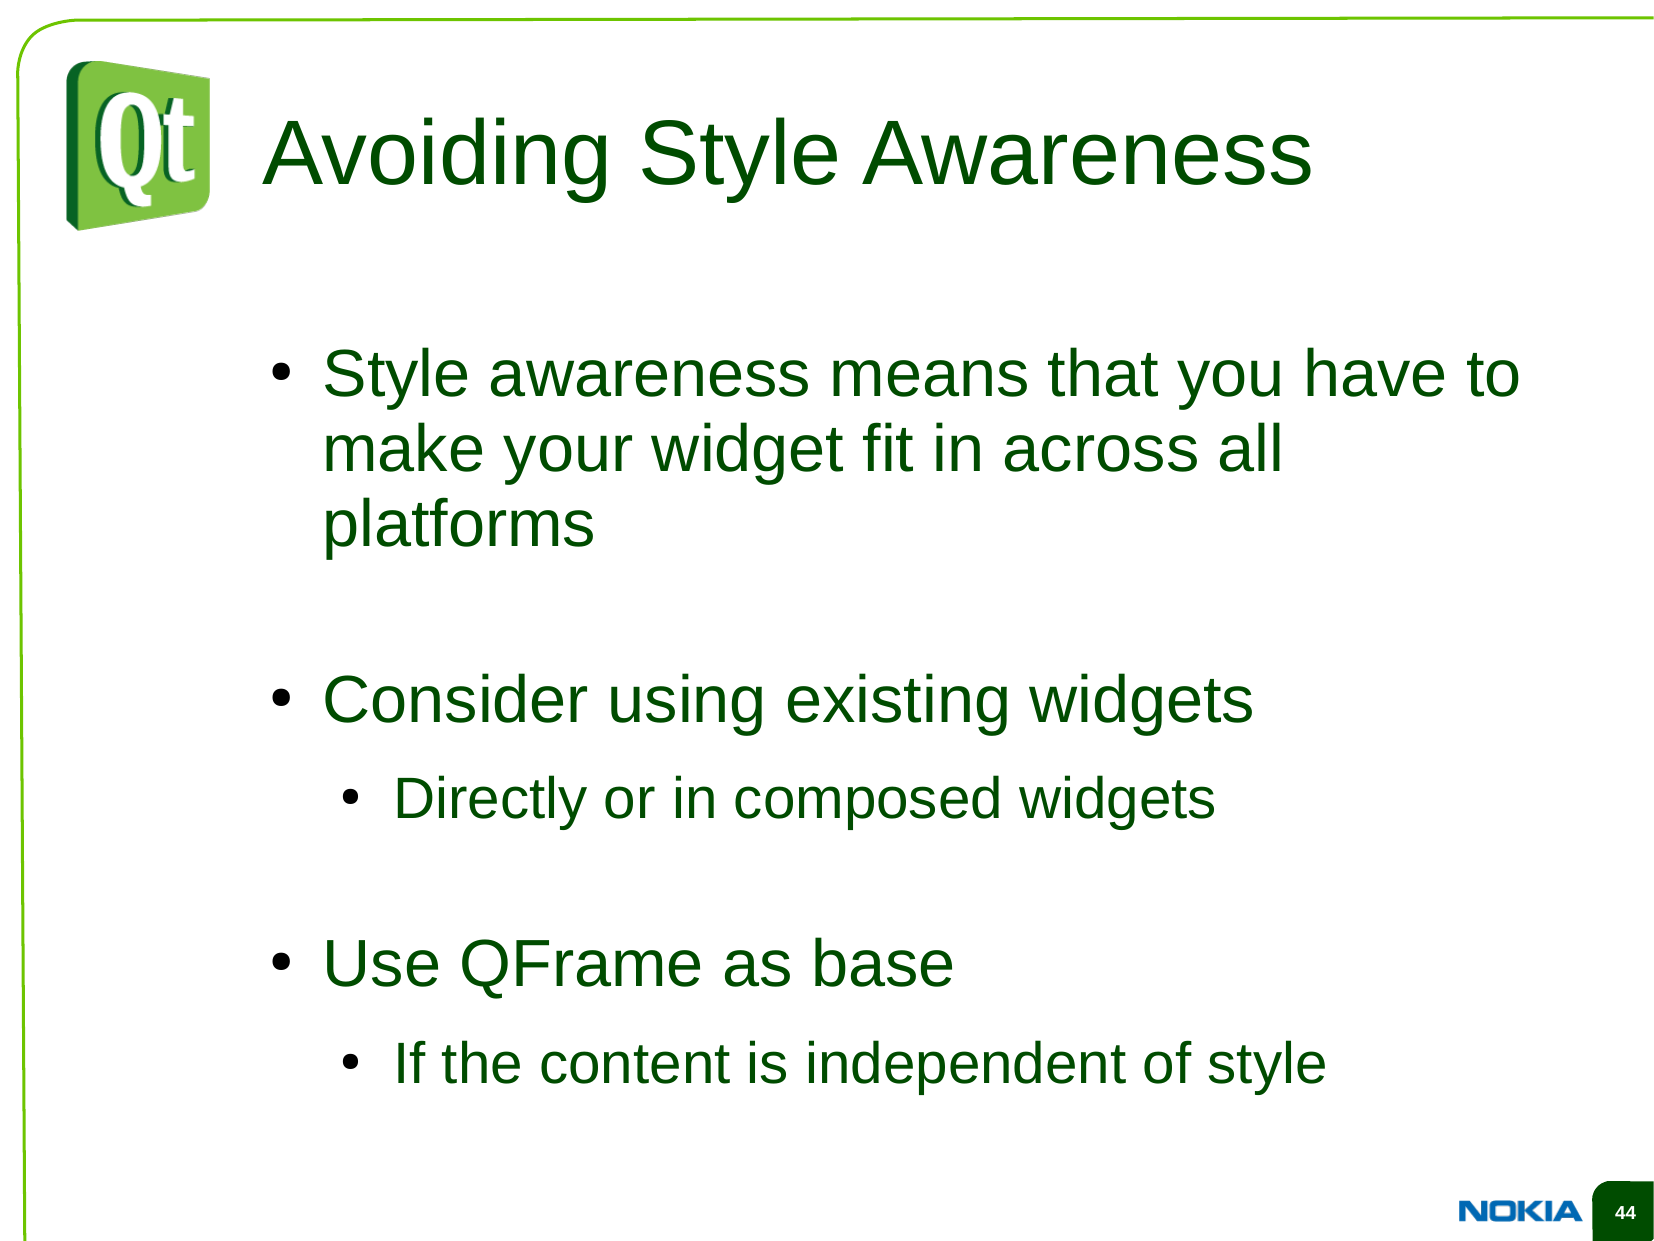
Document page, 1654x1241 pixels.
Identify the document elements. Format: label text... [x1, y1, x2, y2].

list Style awareness means that you have to make your widget fit in across all platforms Consider using existing widgets Directly or in composed widgets Use QFrame as base If the content is independent of style [251, 336, 1571, 1096]
picture [1459, 1200, 1583, 1222]
title Avoiding Style Awareness [251, 56, 1327, 250]
picture [66, 61, 210, 231]
